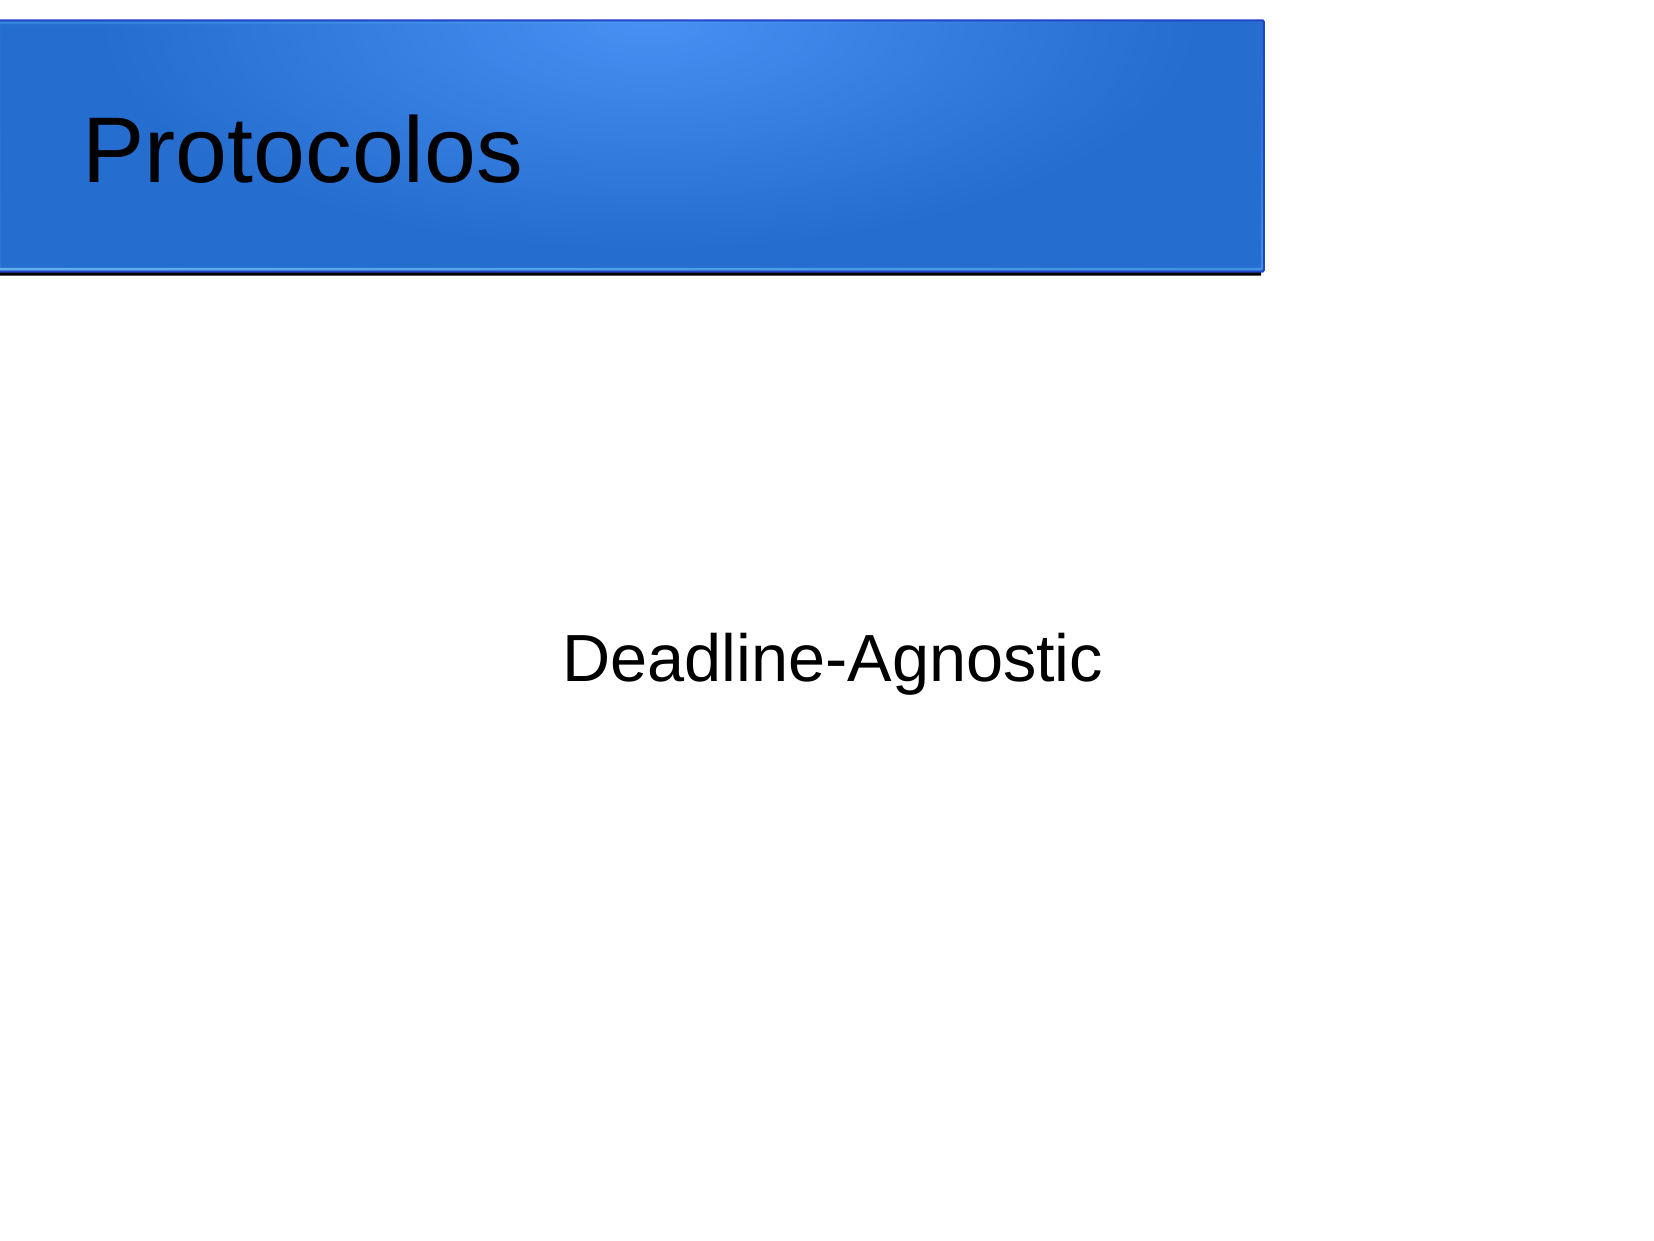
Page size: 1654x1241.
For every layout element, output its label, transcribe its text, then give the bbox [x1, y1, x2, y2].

title Deadline-Agnostic [88, 555, 1578, 763]
title Protocolos [82, 47, 1235, 252]
